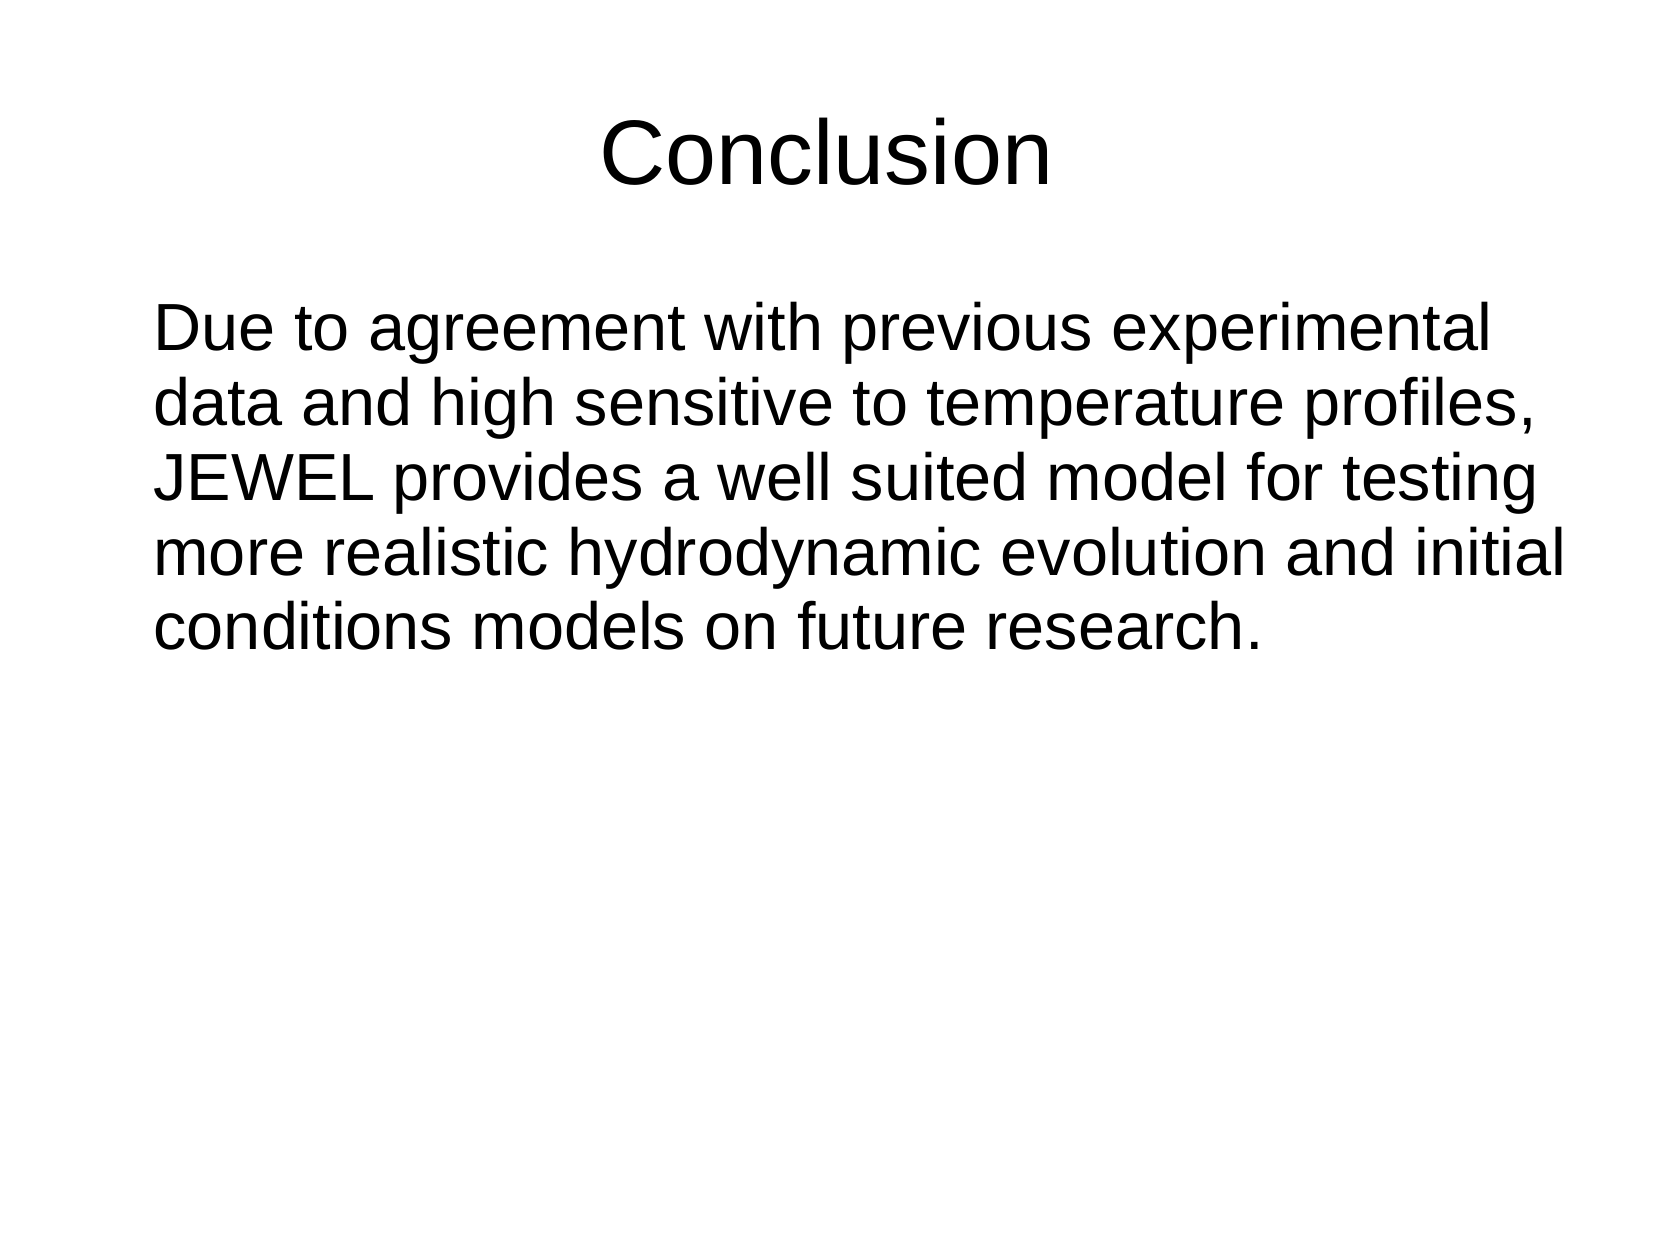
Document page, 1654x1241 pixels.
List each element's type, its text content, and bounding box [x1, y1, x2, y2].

title Conclusion [82, 49, 1571, 257]
list Due to agreement with previous experimental data and high sensitive to temperature profiles, JEWEL provides a well suited model for testing more realistic hydrodynamic evolution and initial conditions models on future research. [82, 290, 1571, 1010]
